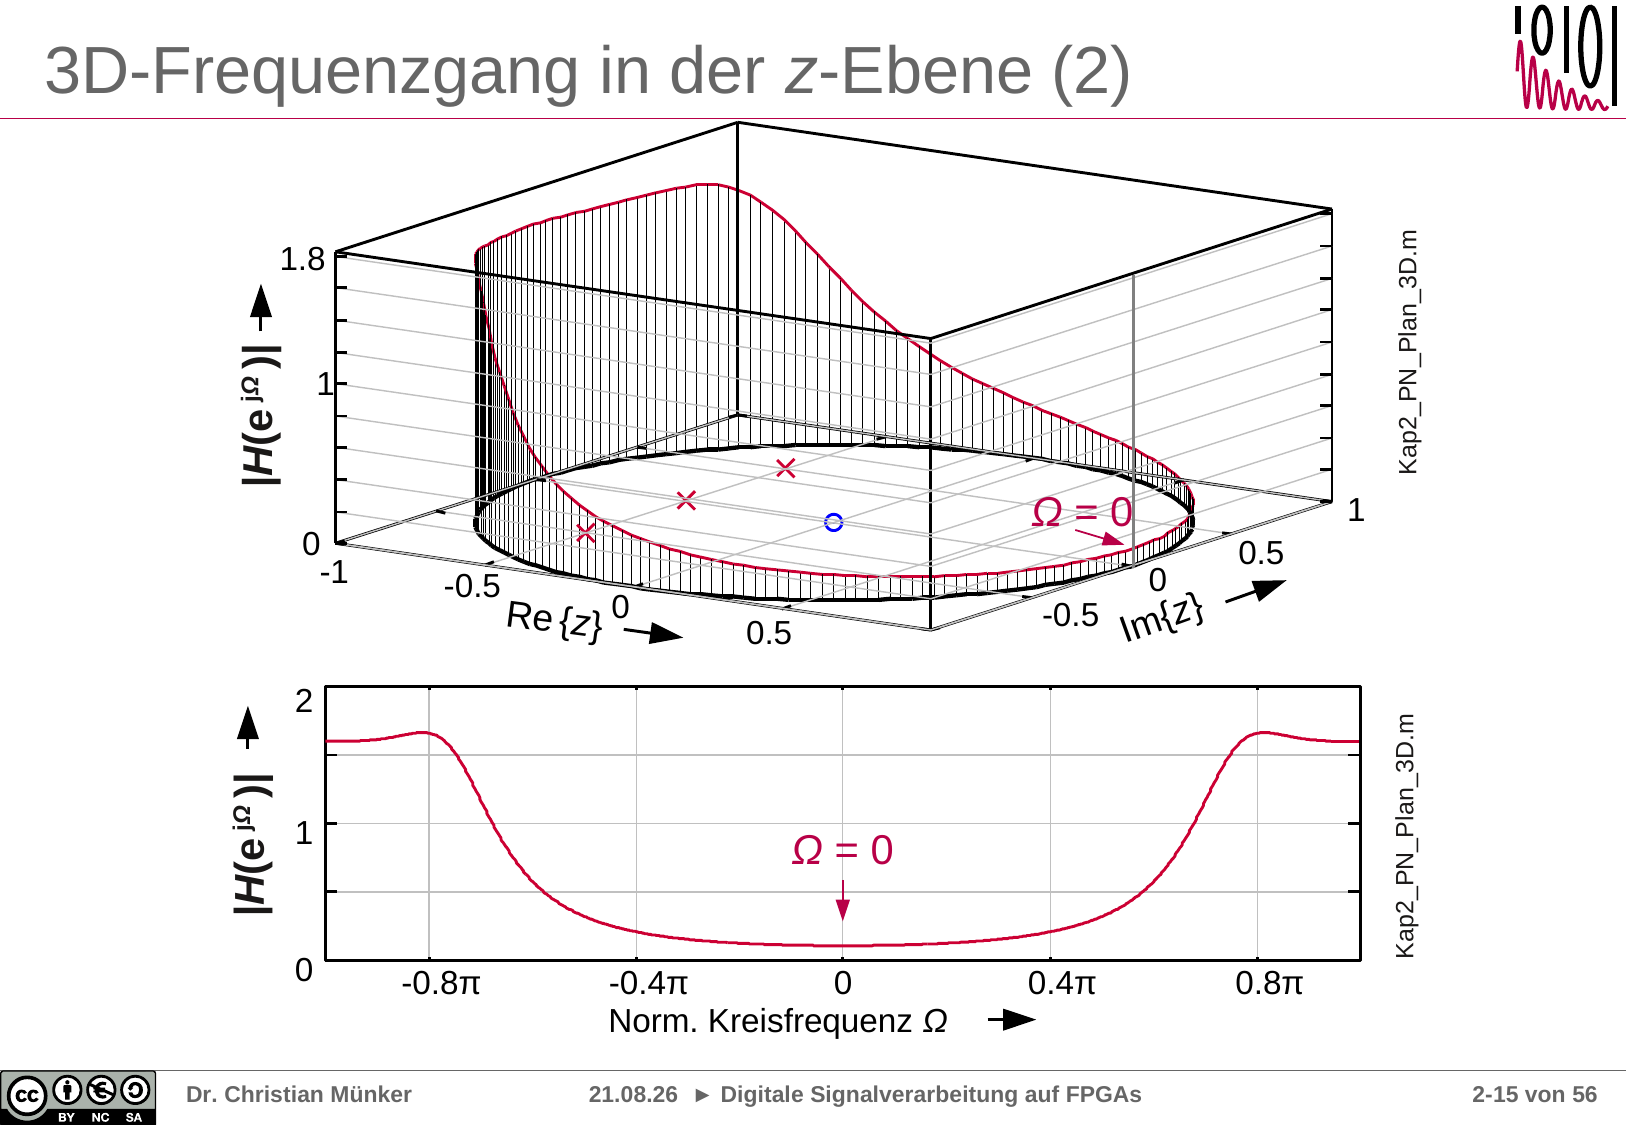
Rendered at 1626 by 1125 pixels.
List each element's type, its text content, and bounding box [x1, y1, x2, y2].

text_box Ω = 0 [791, 826, 915, 863]
text_box -0.4π [608, 964, 712, 983]
text_box Kap2_PN_Plan_3D.m [1383, 667, 1430, 975]
text_box 0.4π [1027, 964, 1125, 983]
text_box 0.8π [1235, 964, 1314, 983]
text_box 0 [611, 588, 629, 623]
text_box -1 [319, 553, 392, 589]
text_box Kap2_PN_Plan_3D.m [1386, 213, 1430, 491]
text_box 2 [294, 682, 313, 701]
text_box 0 [294, 951, 313, 970]
title 3D-Frequenzgang in der z-Ebene (2) [739, 125, 821, 137]
title 3D-Frequenzgang in der z-Ebene (2) [44, 10, 1299, 137]
text_box 0 [1148, 561, 1167, 597]
text_box 1 [316, 365, 334, 401]
text_box -0.8π [401, 964, 518, 983]
text_box |H(e jΩ )| [218, 735, 282, 955]
text_box Re {z} [503, 592, 627, 651]
text_box 0 [833, 964, 852, 983]
text_box 0.5 [1238, 535, 1293, 570]
text_box 1 [1347, 491, 1375, 527]
picture [1511, 0, 1624, 113]
text_box |H(e jΩ )| [227, 312, 290, 521]
text_box -0.5 [511, 567, 532, 571]
text_box 1.8 [279, 240, 351, 275]
text_box -0.5 [443, 567, 532, 603]
text_box Ω = 0 [1031, 489, 1154, 526]
text_box -0.5 [1042, 596, 1123, 630]
text_box Im{z} [1114, 575, 1231, 653]
text_box 0.5 [745, 614, 839, 650]
text_box 1 [294, 814, 313, 833]
text_box Norm. Kreisfrequenz Ω [608, 1002, 987, 1040]
text_box 0 [302, 525, 320, 561]
